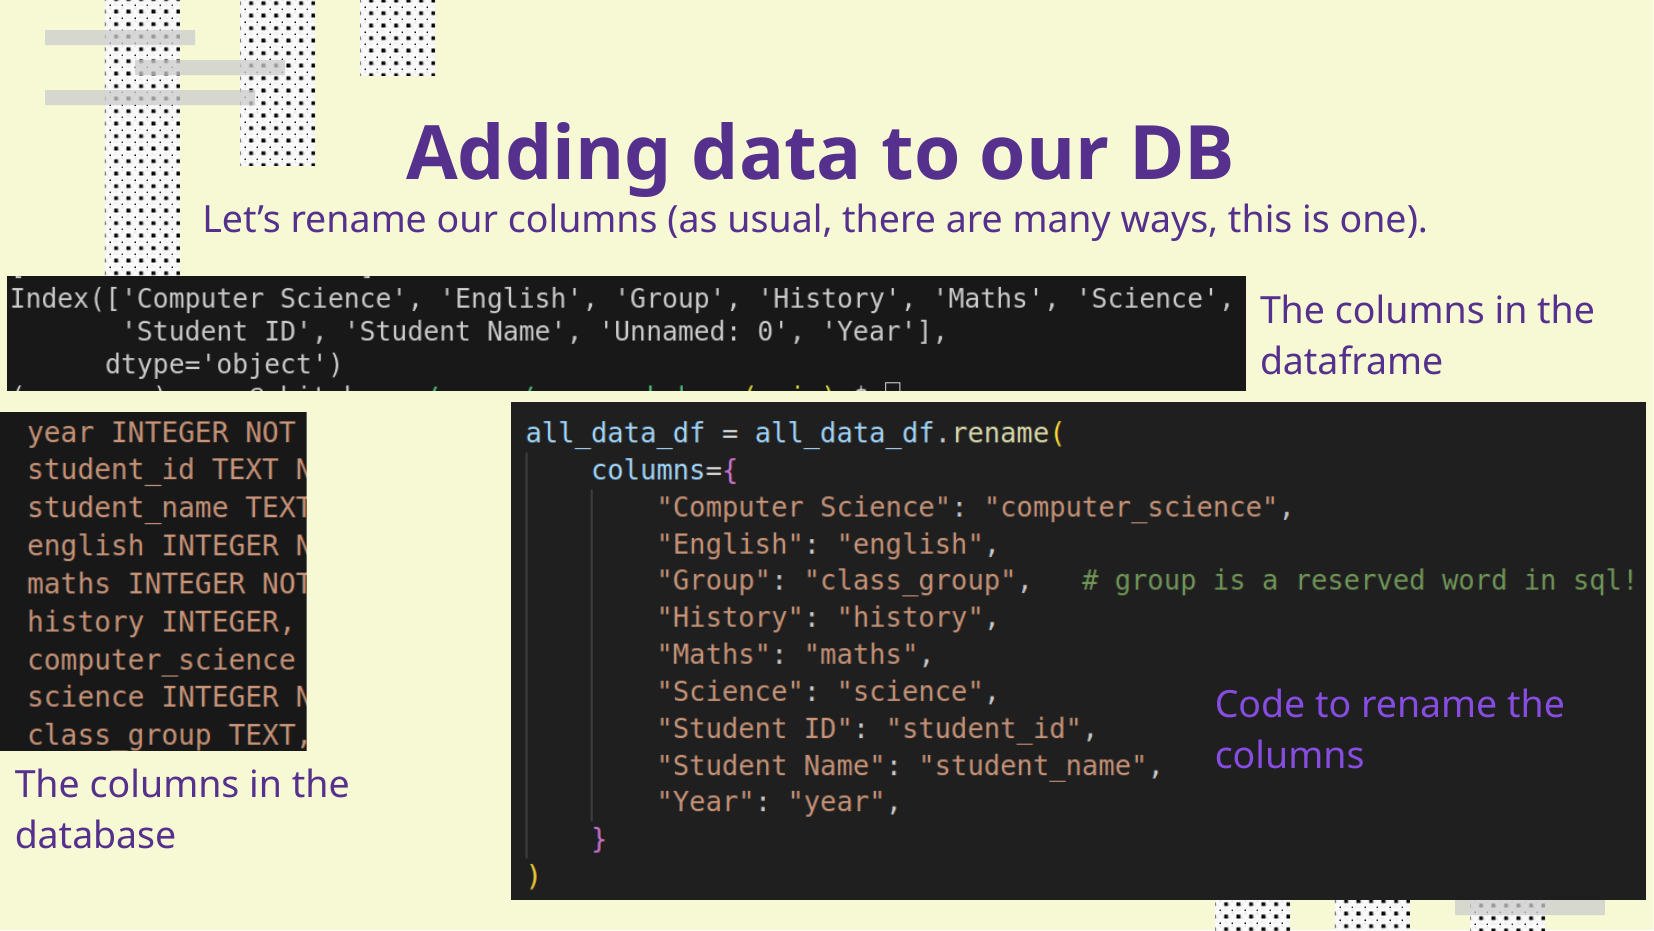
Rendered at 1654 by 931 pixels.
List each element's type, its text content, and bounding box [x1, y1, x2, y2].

picture [240, 0, 315, 98]
text_box Code to rename the columns [1200, 670, 1613, 788]
picture [1470, 916, 1546, 931]
picture [104, 46, 180, 90]
text_box The columns in the database [0, 750, 413, 867]
title Adding data to our DB [76, 98, 1565, 202]
text_box Let’s rename our columns (as usual, there are many ways, this is one). [187, 202, 1463, 276]
picture [104, 0, 180, 30]
text_box Let’s rename our columns (as usual, there are many ways, this is one). [187, 391, 1463, 737]
text_box The columns in the dataframe [1245, 276, 1654, 394]
picture [7, 202, 1245, 391]
picture [511, 402, 1646, 931]
picture [360, 0, 436, 76]
picture [0, 412, 307, 750]
